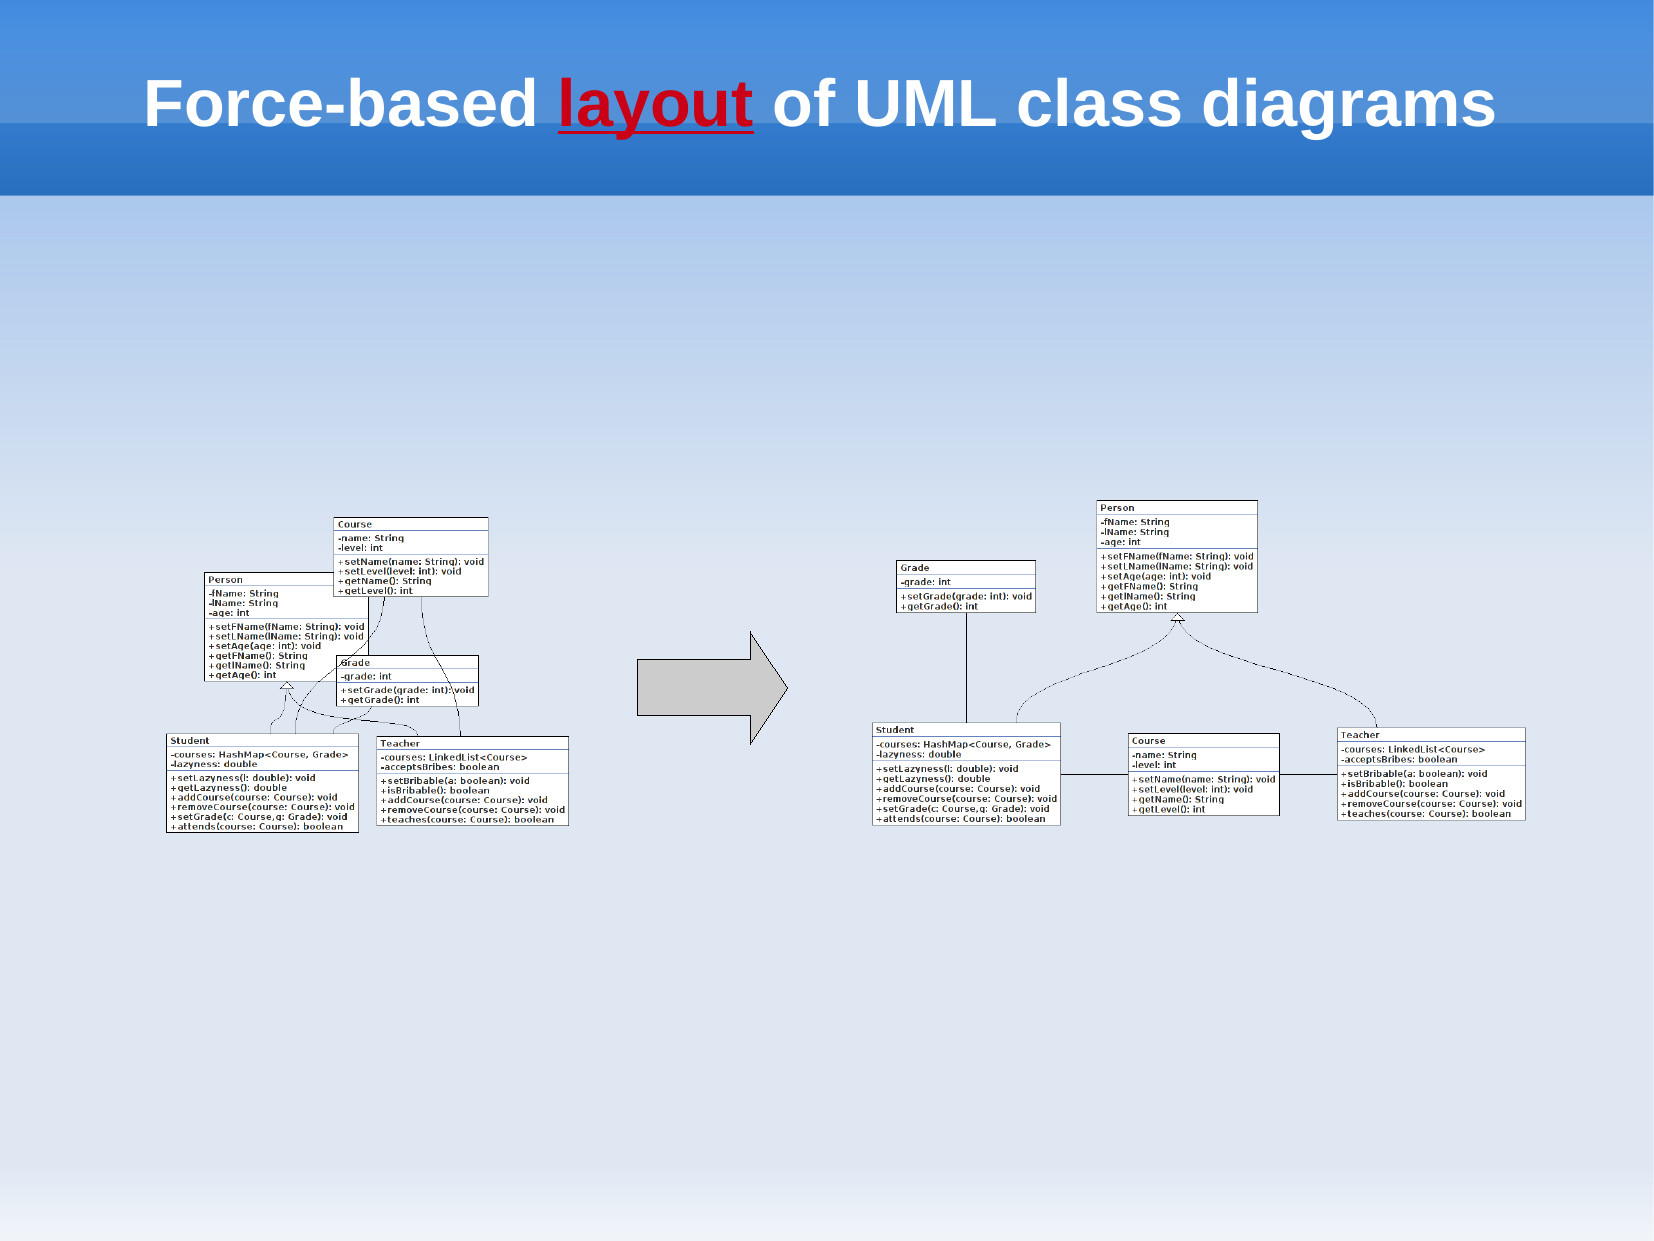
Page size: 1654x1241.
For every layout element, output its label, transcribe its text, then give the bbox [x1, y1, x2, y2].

text_box [637, 631, 788, 745]
picture [0, 0, 1654, 1241]
title Force-based layout of UML class diagrams [76, 7, 1565, 200]
